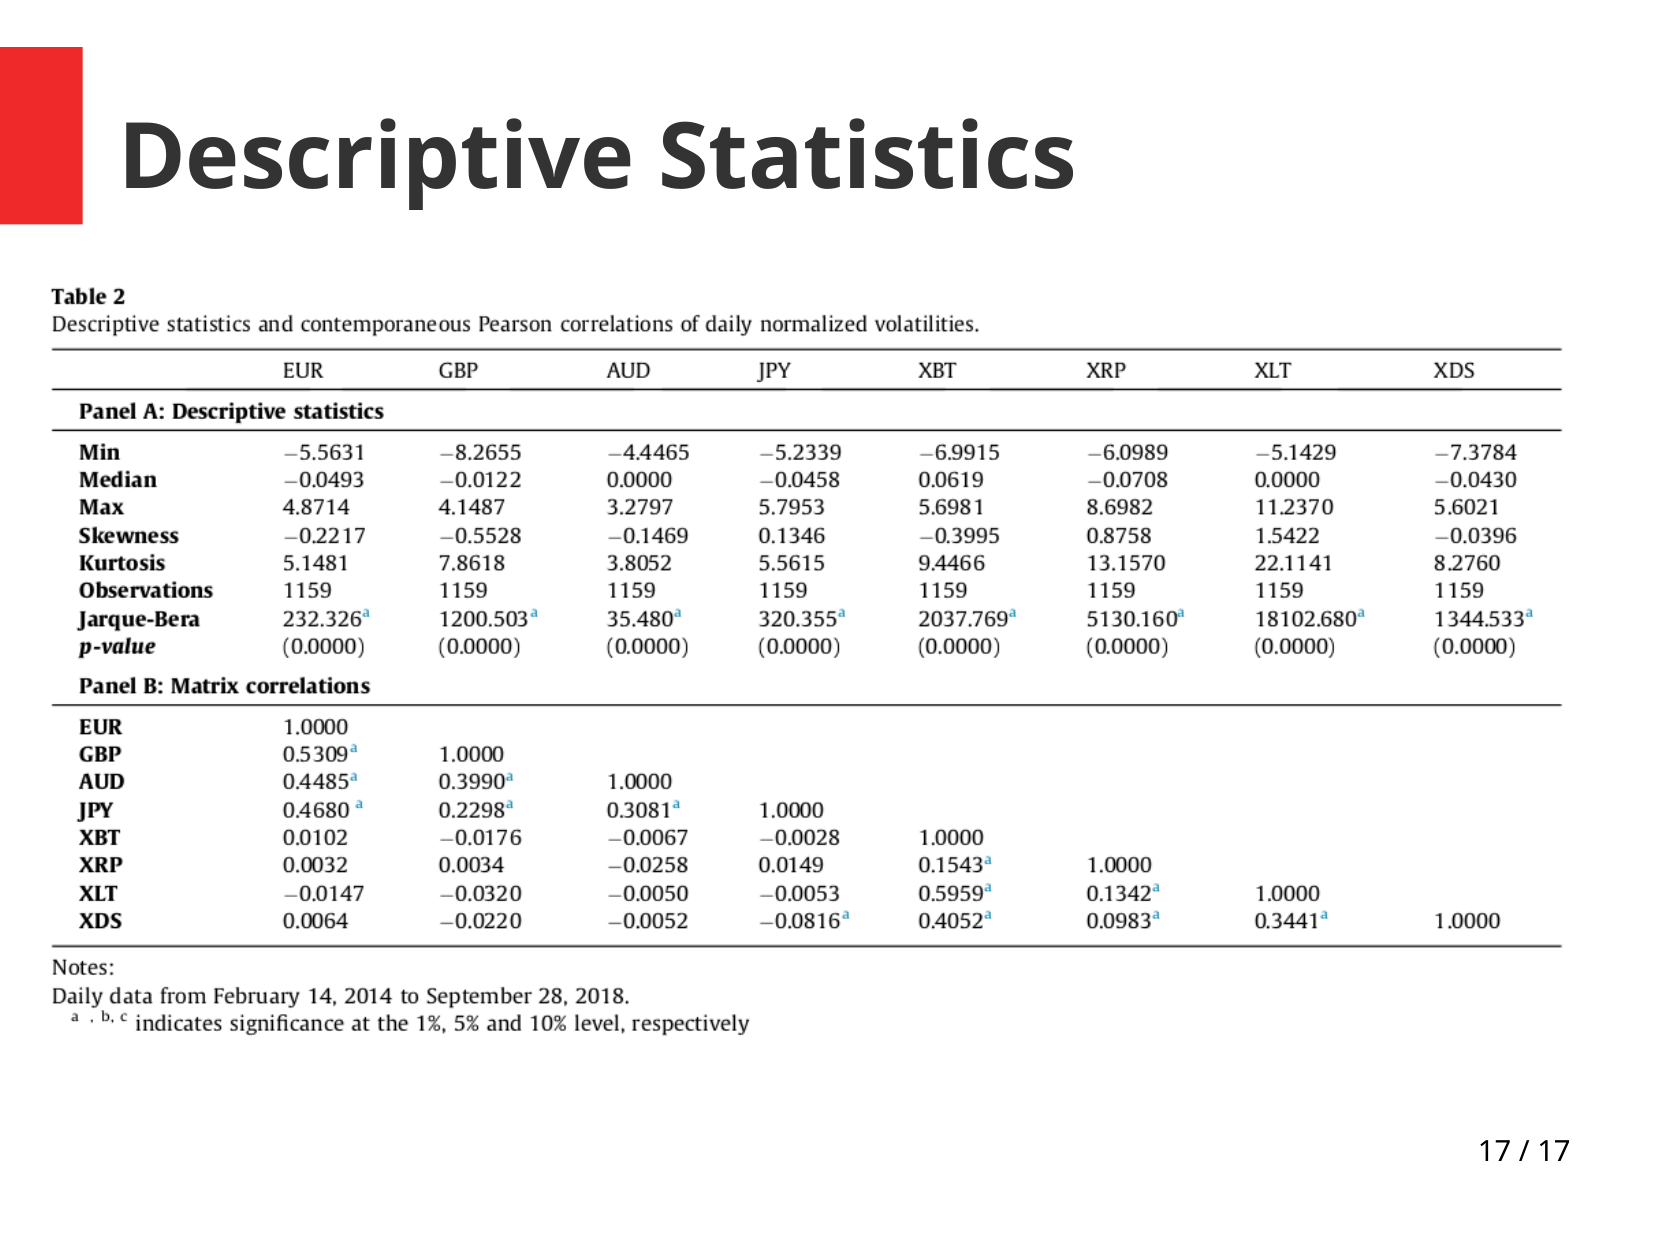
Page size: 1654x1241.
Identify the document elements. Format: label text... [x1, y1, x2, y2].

title Descriptive Statistics [118, 49, 1571, 257]
picture [41, 281, 1576, 1051]
